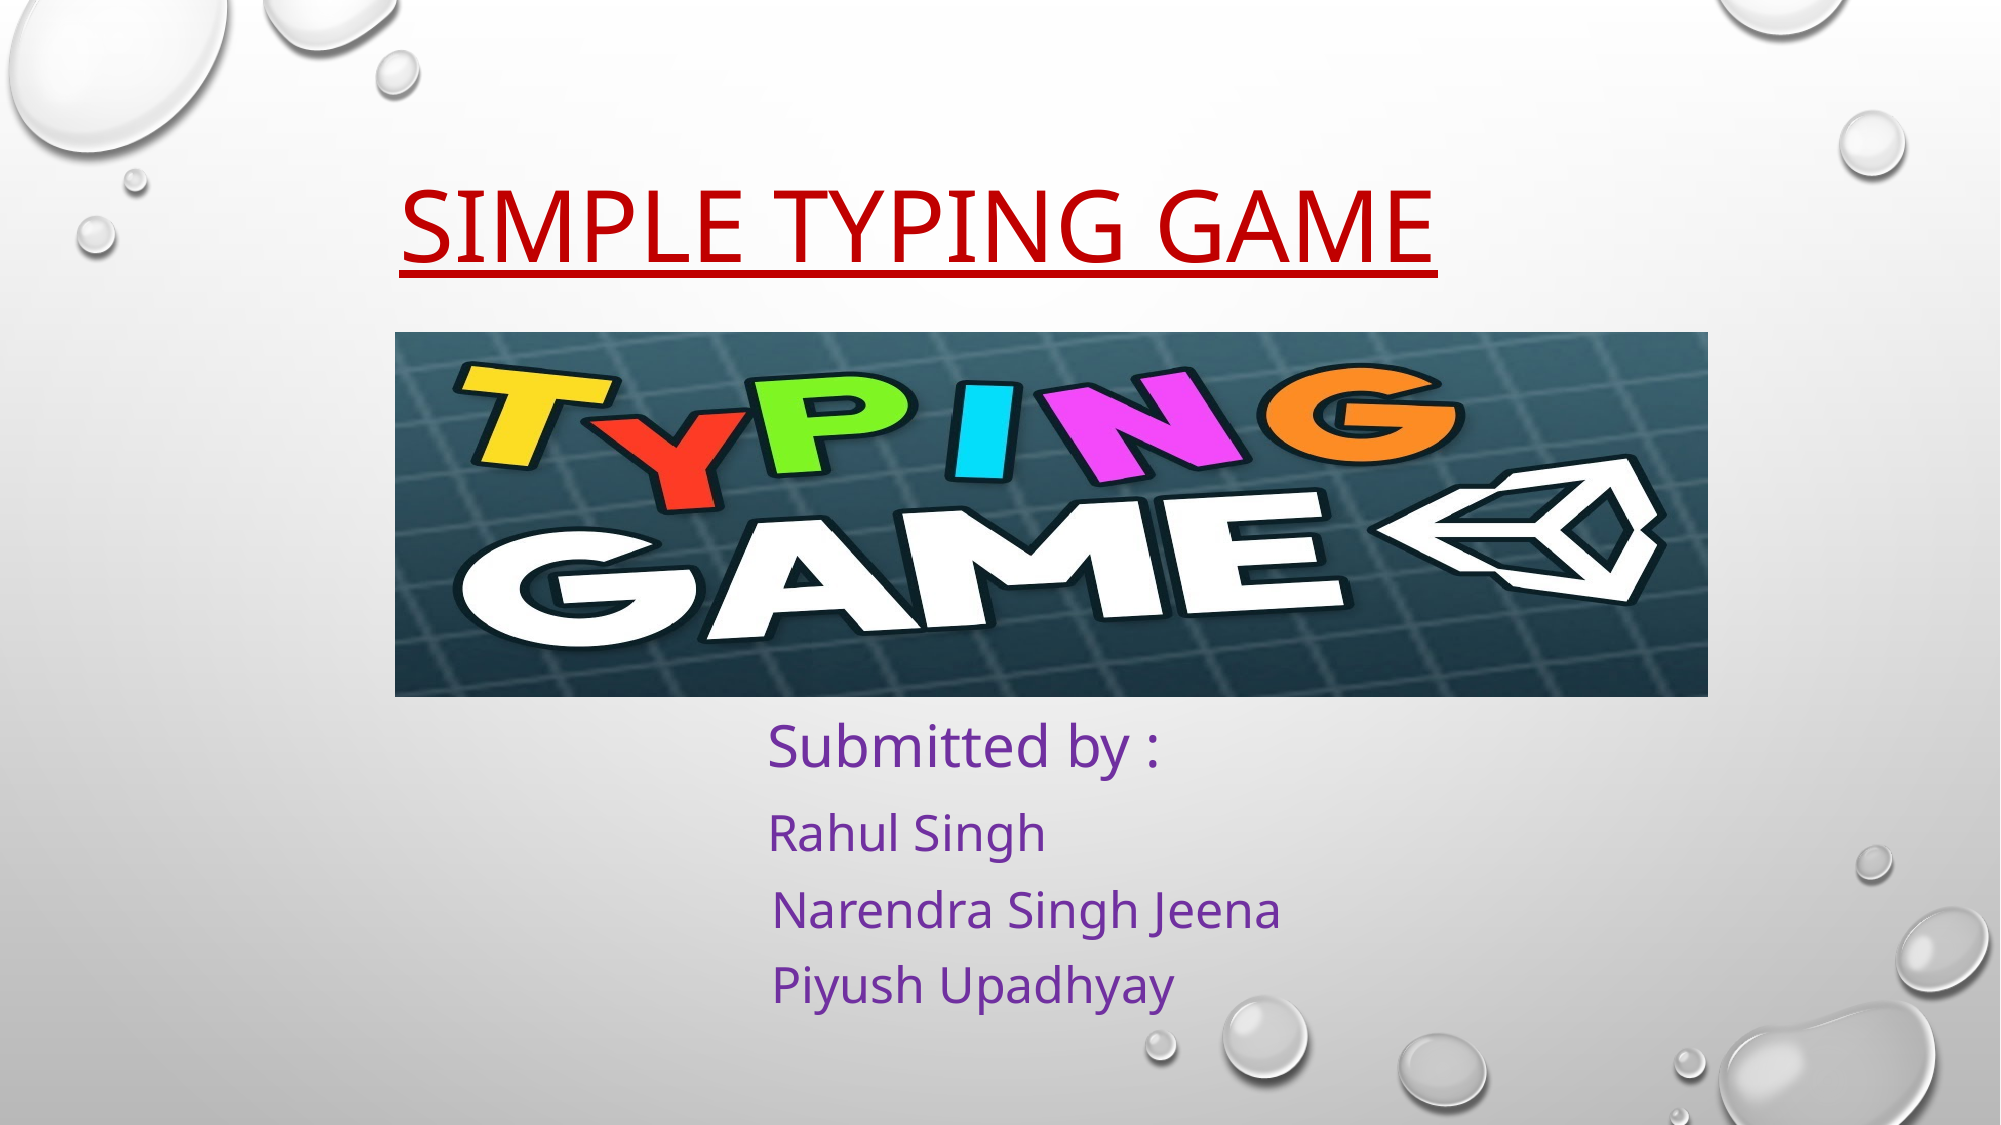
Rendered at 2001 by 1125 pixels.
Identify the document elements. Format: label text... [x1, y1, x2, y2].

picture [395, 332, 1708, 697]
text_box SIMPLE TYPING GAME [384, 168, 1793, 294]
text_box Submitted by : Rahul Singh Narendra Singh Jeena Piyush Upadhyay [691, 710, 1388, 1059]
